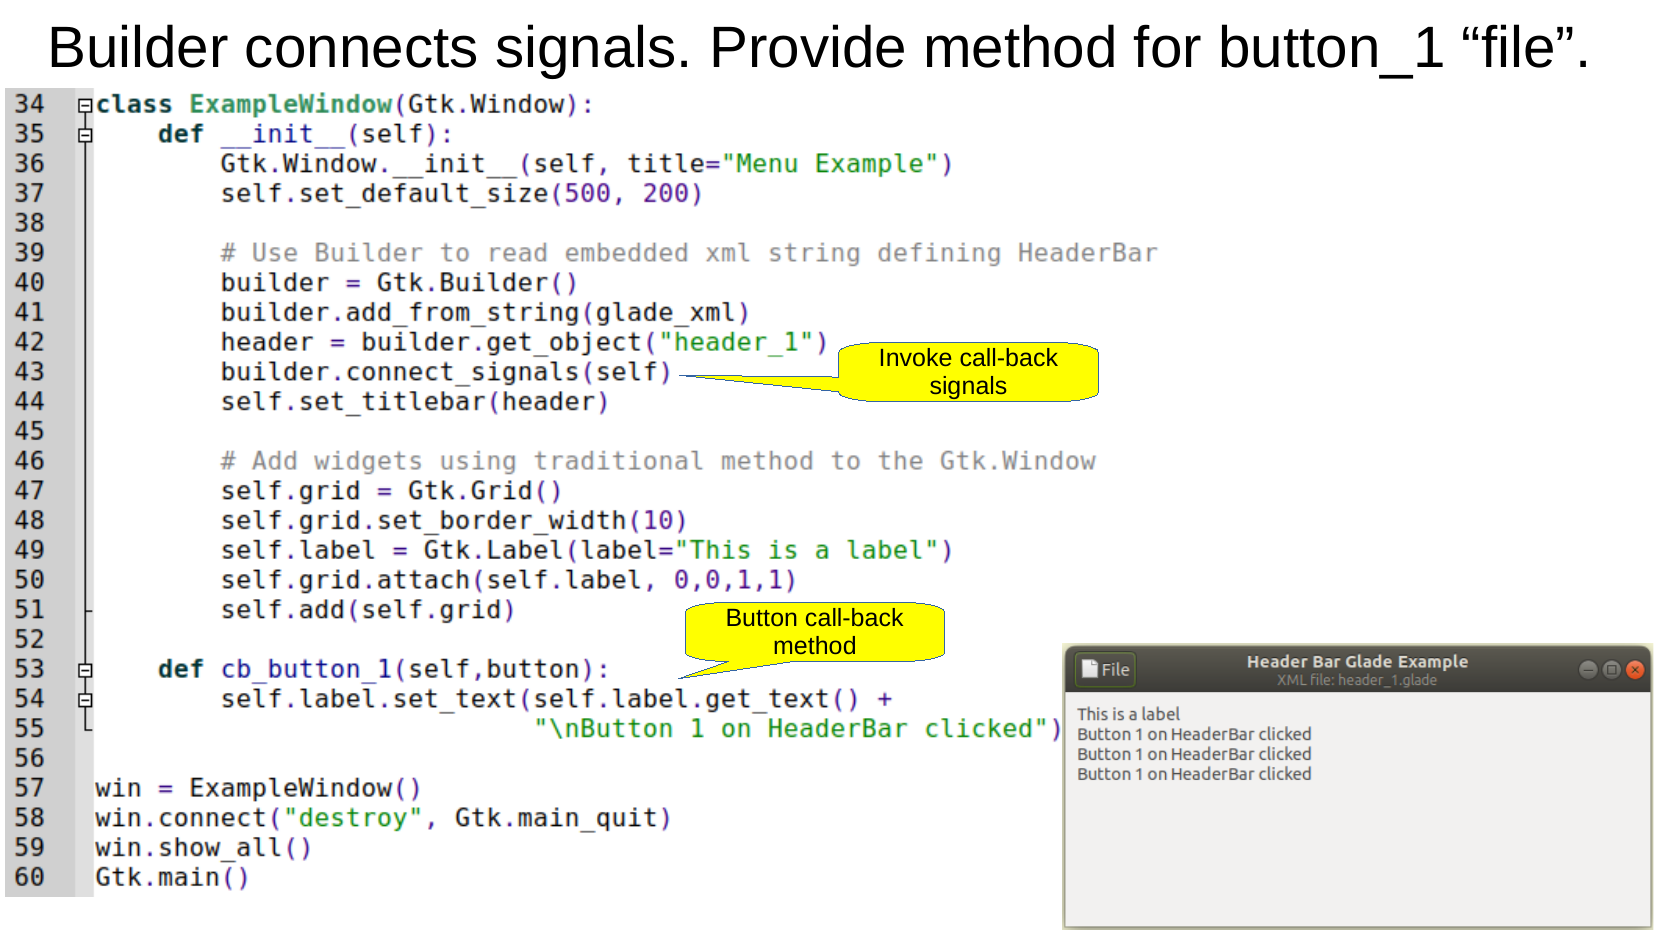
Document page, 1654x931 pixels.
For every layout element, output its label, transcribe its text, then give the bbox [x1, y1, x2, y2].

title Builder connects signals. Provide method for button_1 “file”. [47, 15, 1630, 81]
text_box Invoke call-back signals [679, 342, 1099, 402]
text_box Button call-back method [678, 602, 945, 679]
picture [5, 88, 1654, 930]
